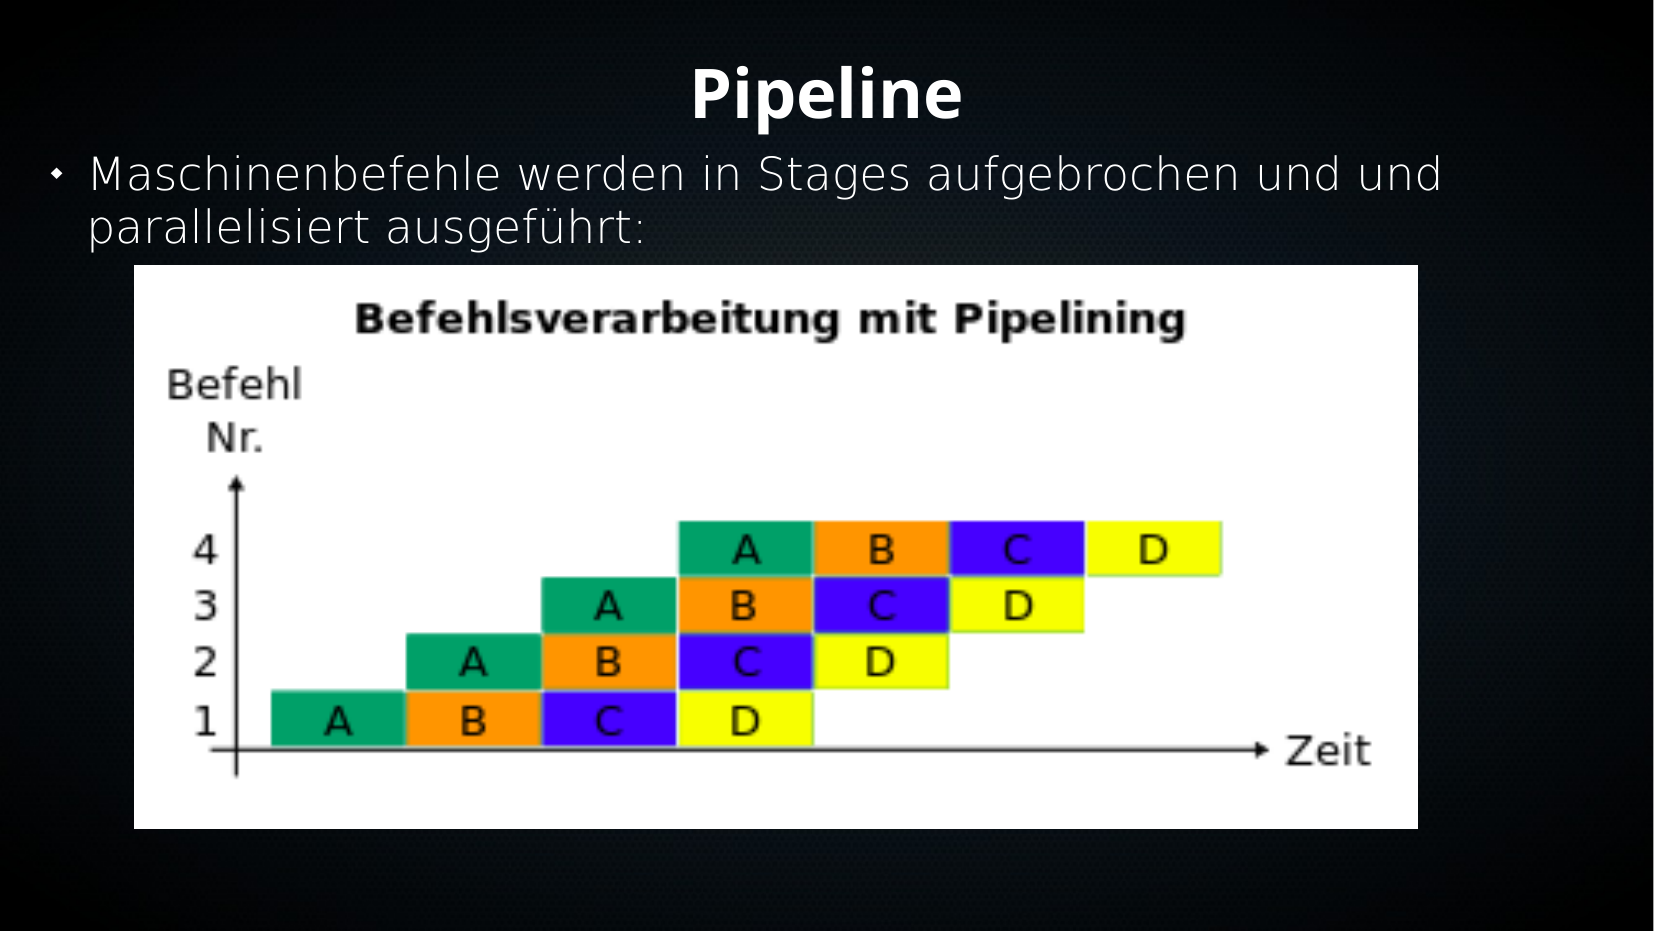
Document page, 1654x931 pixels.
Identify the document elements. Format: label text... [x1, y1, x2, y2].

list Maschinenbefehle werden in Stages aufgebrochen und und parallelisiert ausgeführt: [50, 147, 1506, 330]
title Pipeline [82, 37, 1571, 148]
picture [0, 0, 1654, 931]
